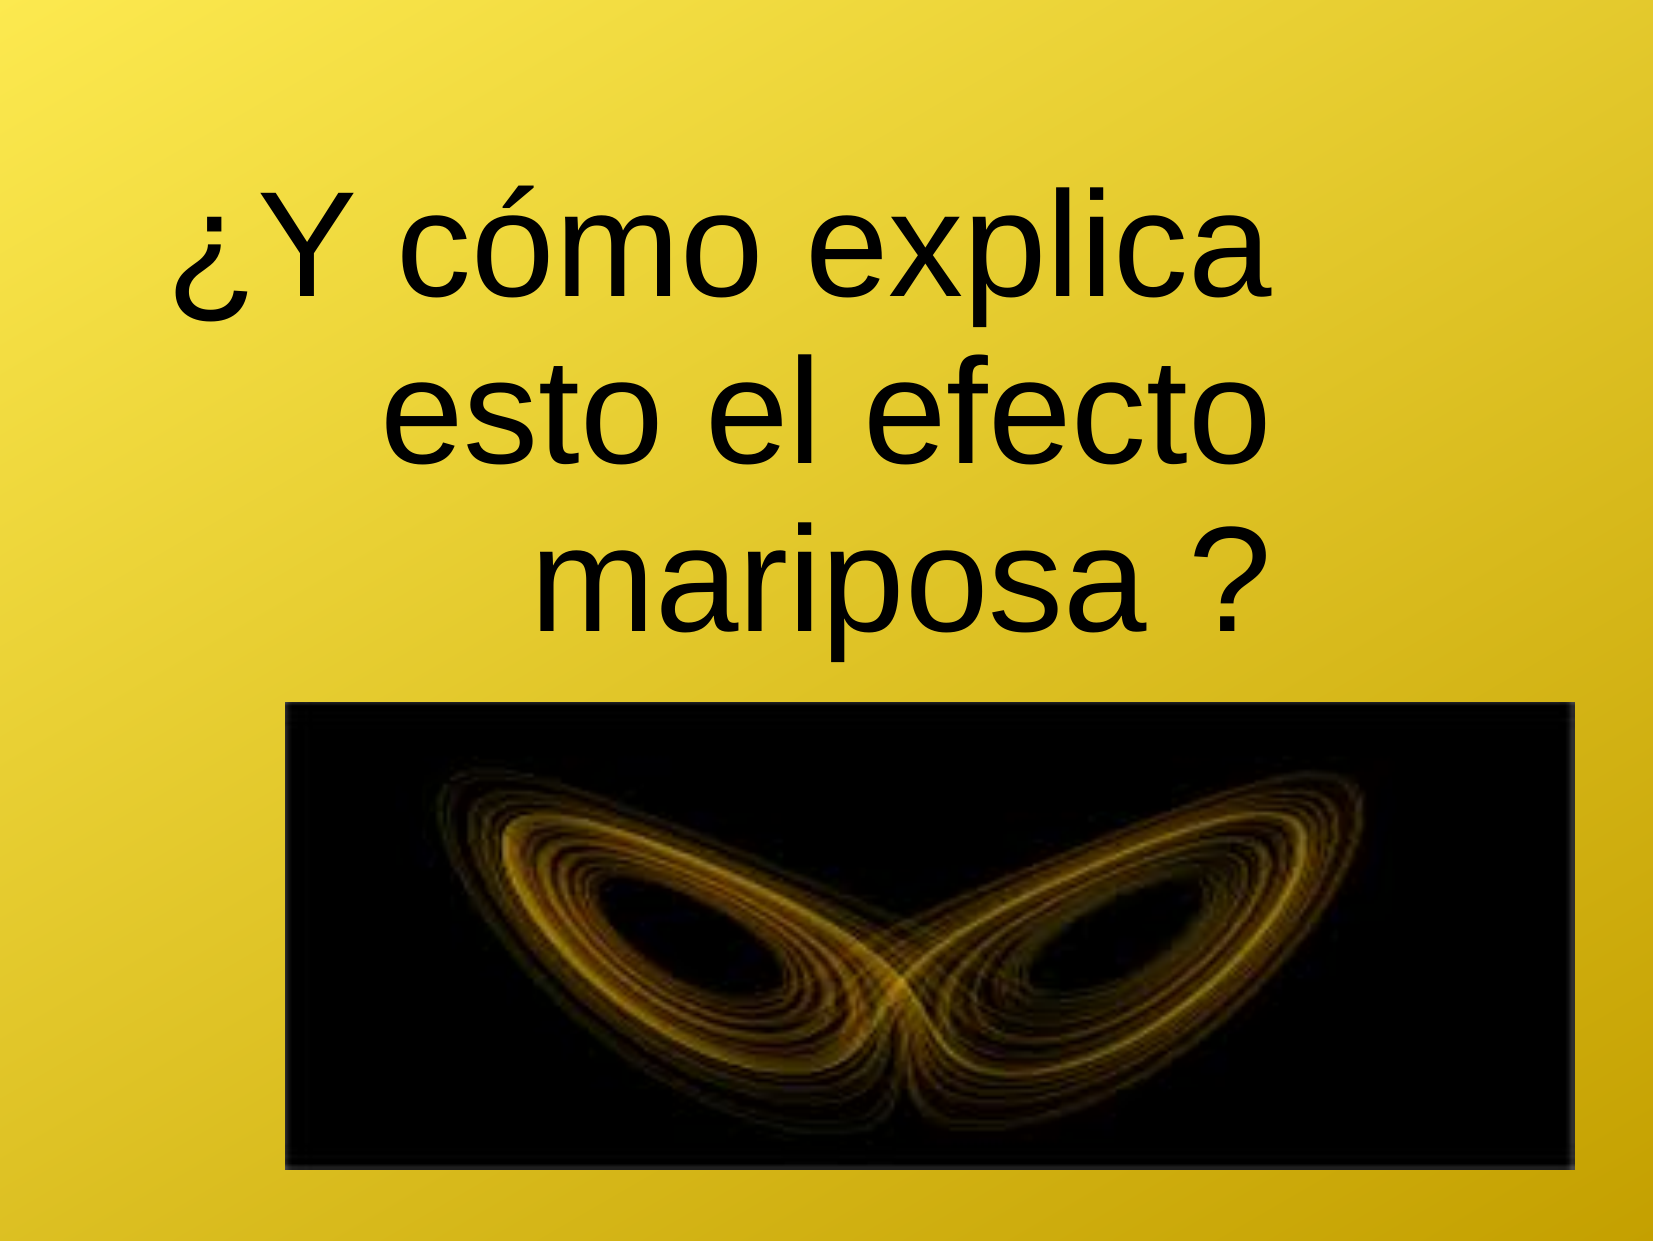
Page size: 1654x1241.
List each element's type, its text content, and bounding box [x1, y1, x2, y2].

picture [285, 702, 1576, 1171]
text_box ¿Y cómo explica esto el efecto mariposa ? [151, 153, 1501, 676]
